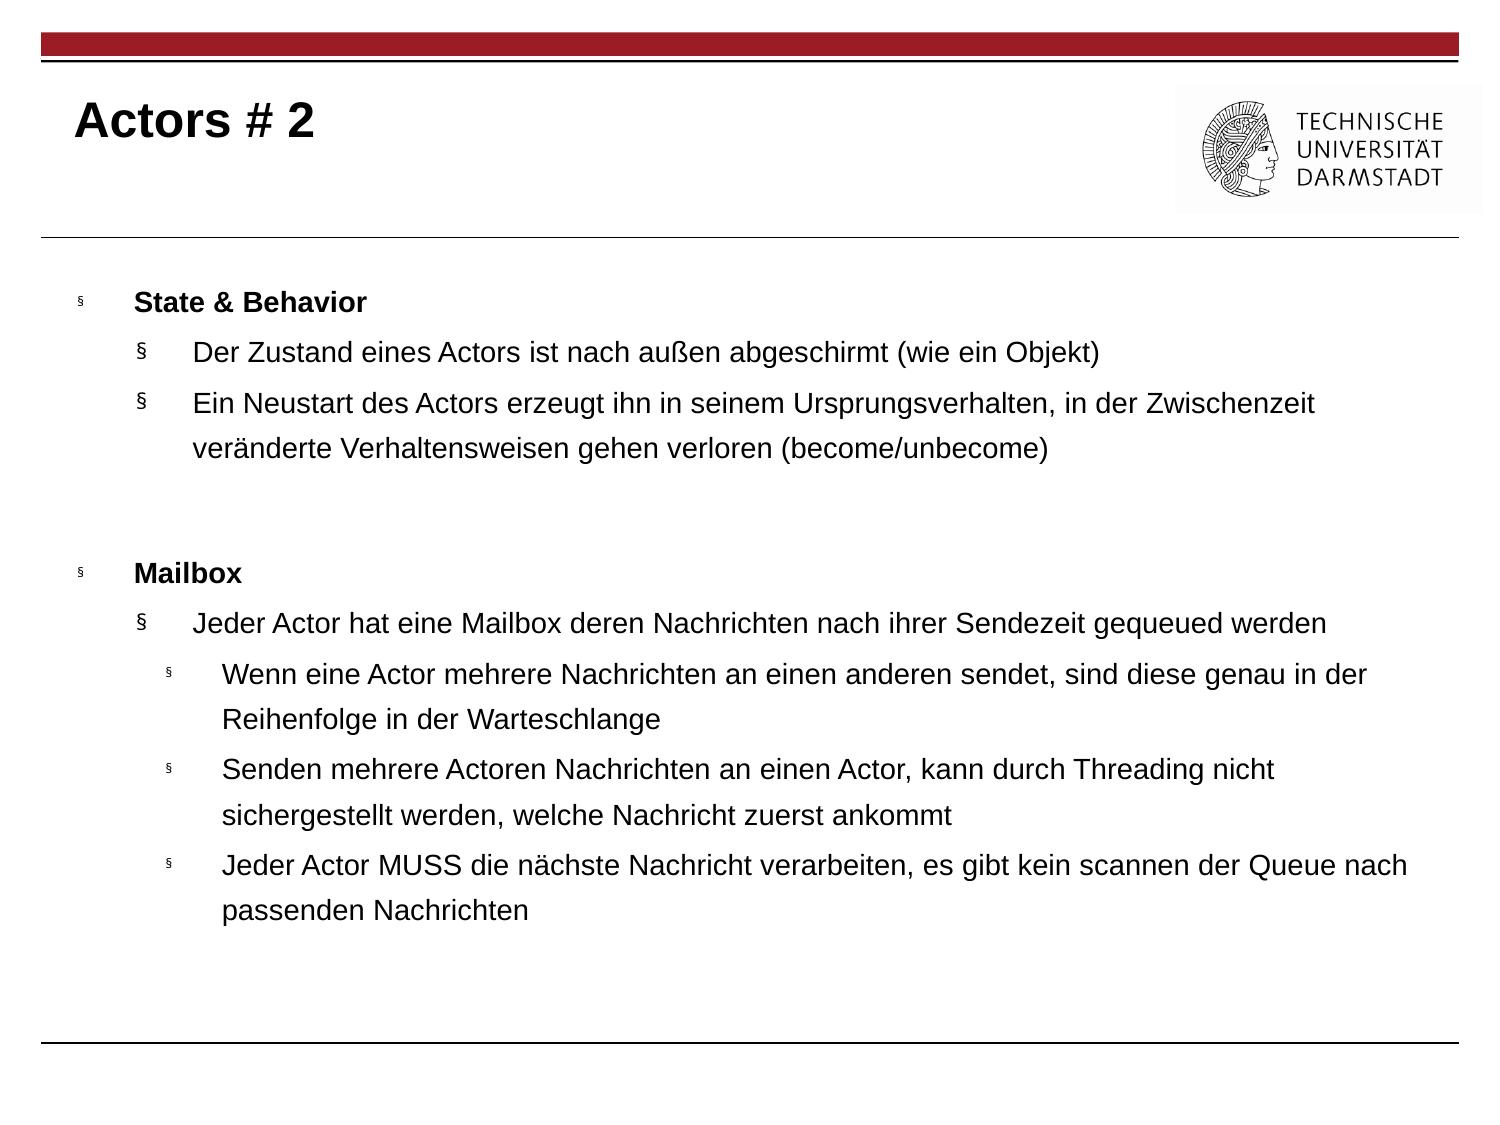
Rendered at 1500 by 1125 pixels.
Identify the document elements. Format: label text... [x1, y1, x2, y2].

title Actors # 2 [58, 80, 1149, 218]
list State & Behavior Der Zustand eines Actors ist nach außen abgeschirmt (wie ein Objekt) Ein Neustart des Actors erzeugt ihn in seinem Ursprungsverhalten, in der Zwischenzeit veränderte Verhaltensweisen gehen verloren (become/unbecome) Mailbox Jeder Actor hat eine Mailbox deren Nachrichten nach ihrer Sendezeit gequeued werden Wenn eine Actor mehrere Nachrichten an einen anderen sendet, sind diese genau in der Reihenfolge in der Warteschlange Senden mehrere Actoren Nachrichten an einen Actor, kann durch Threading nicht sichergestellt werden, welche Nachricht zuerst ankommt Jeder Actor MUSS die nächste Nachricht verarbeiten, es gibt kein scannen der Queue nach passenden Nachrichten [62, 265, 1436, 1001]
picture [1175, 84, 1483, 214]
